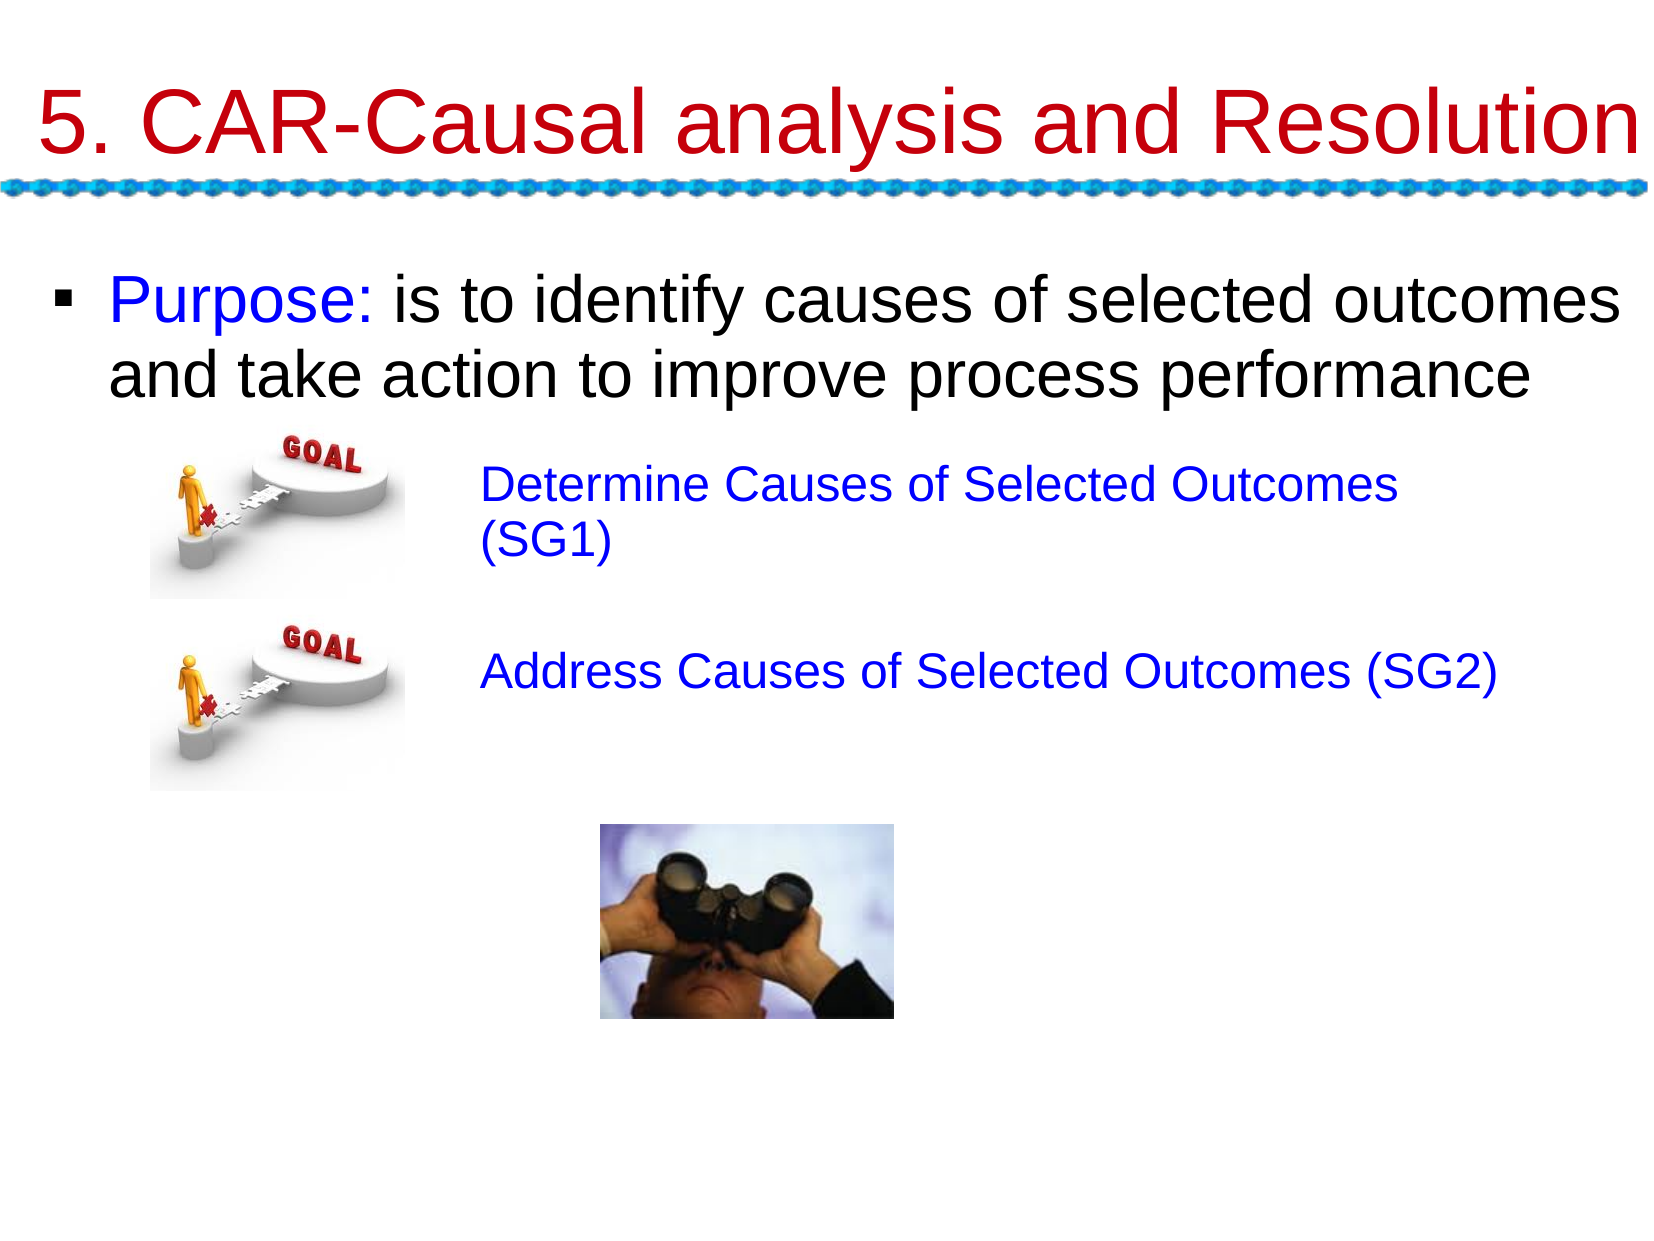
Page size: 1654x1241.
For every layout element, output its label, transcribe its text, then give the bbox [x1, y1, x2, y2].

picture [600, 824, 894, 1019]
table_cell [114, 1013, 473, 1199]
table_header [405, 451, 473, 636]
table_cell [114, 826, 473, 1011]
table_header Determine Causes of Selected Outcomes (SG1) [475, 451, 1528, 636]
table_cell [114, 638, 473, 824]
picture [0, 178, 37, 199]
table_cell Address Causes of Selected Outcomes (SG2) [475, 638, 1528, 824]
table_cell [894, 826, 1528, 1011]
table_header [114, 451, 150, 636]
table_cell [475, 826, 600, 1011]
list Purpose: is to identify causes of selected outcomes and take action to improve process performance [37, 262, 1651, 1163]
picture [150, 409, 405, 791]
table_cell [475, 1013, 1528, 1199]
title 5. CAR-Causal analysis and Resolution [37, 37, 1651, 208]
